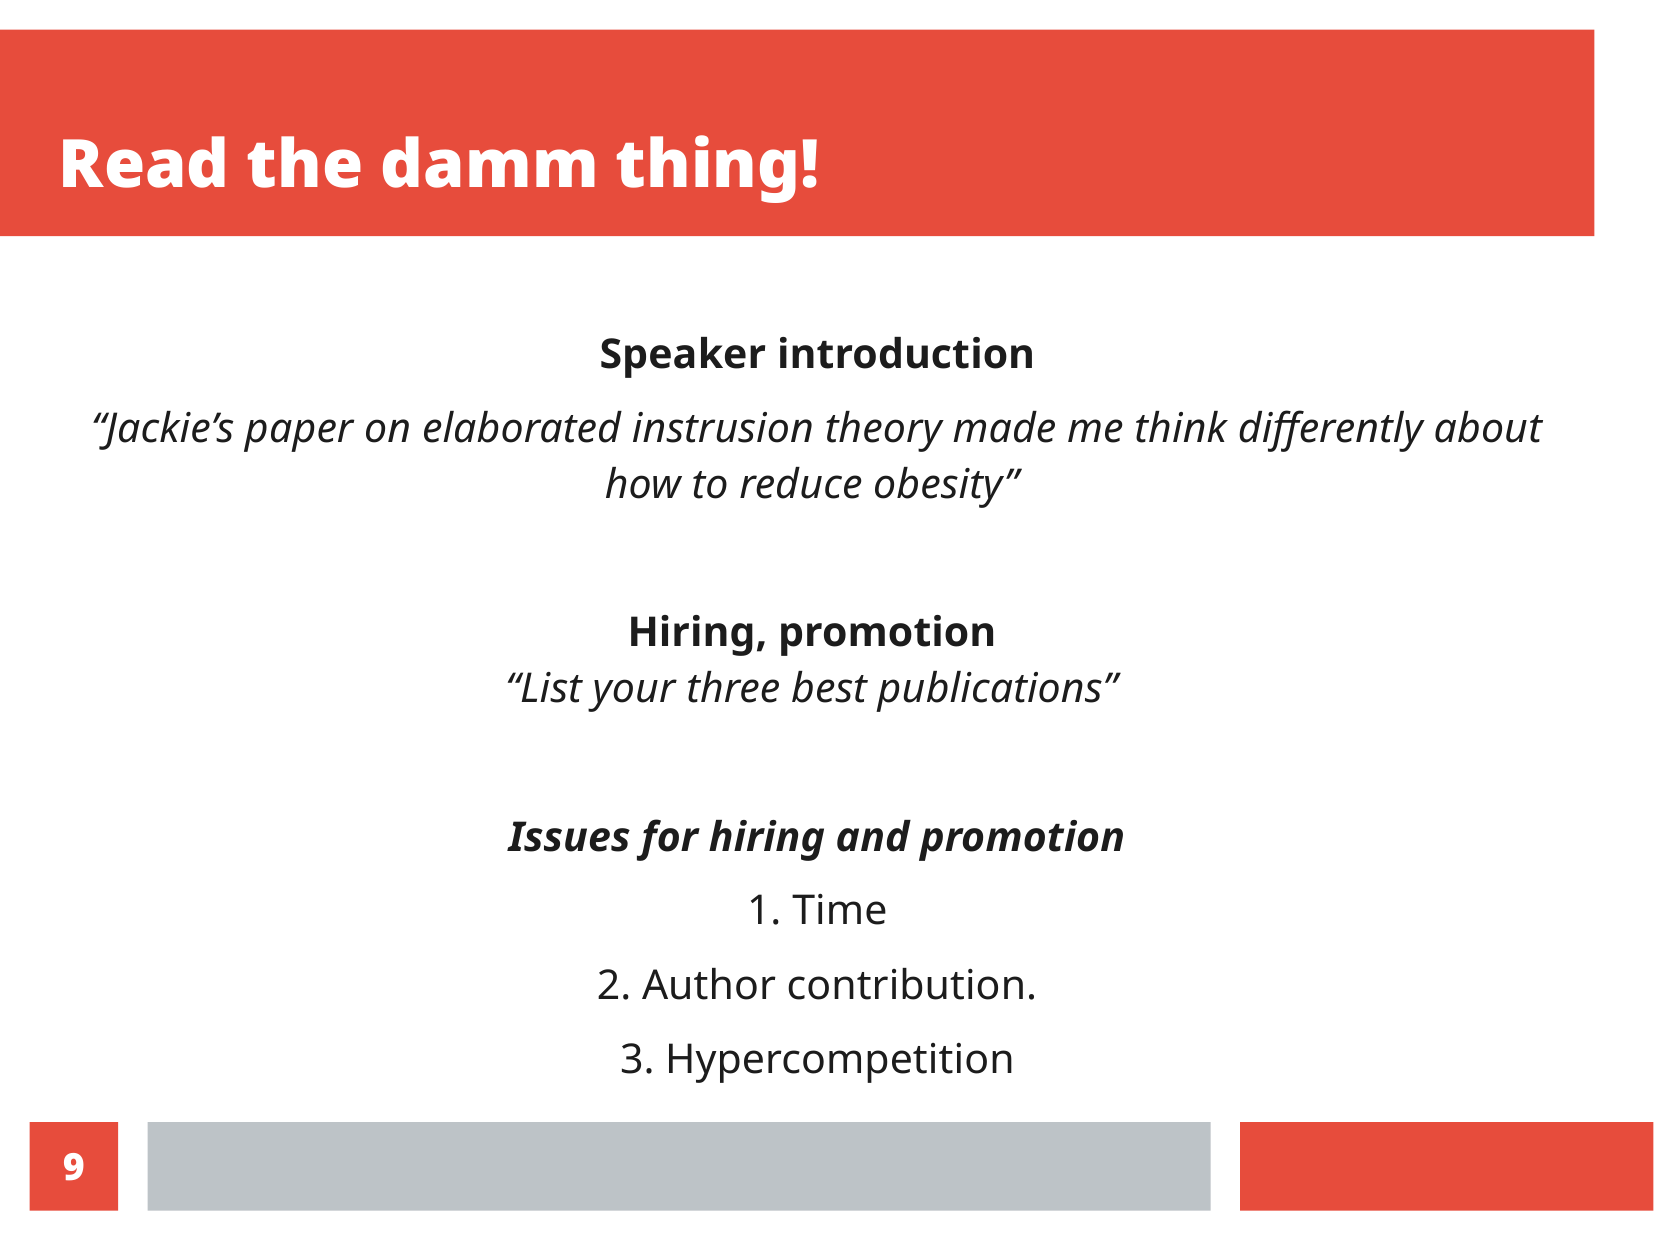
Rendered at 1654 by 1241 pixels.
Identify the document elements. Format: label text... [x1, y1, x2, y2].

title Read the damm thing! [59, 59, 1595, 207]
list Speaker introduction “Jackie’s paper on elaborated instrusion theory made me think differently about how to reduce obesity” Hiring, promotion “List your three best publications” Issues for hiring and promotion 1. Time 2. Author contribution. 3. Hypercompetition [59, 324, 1565, 1093]
